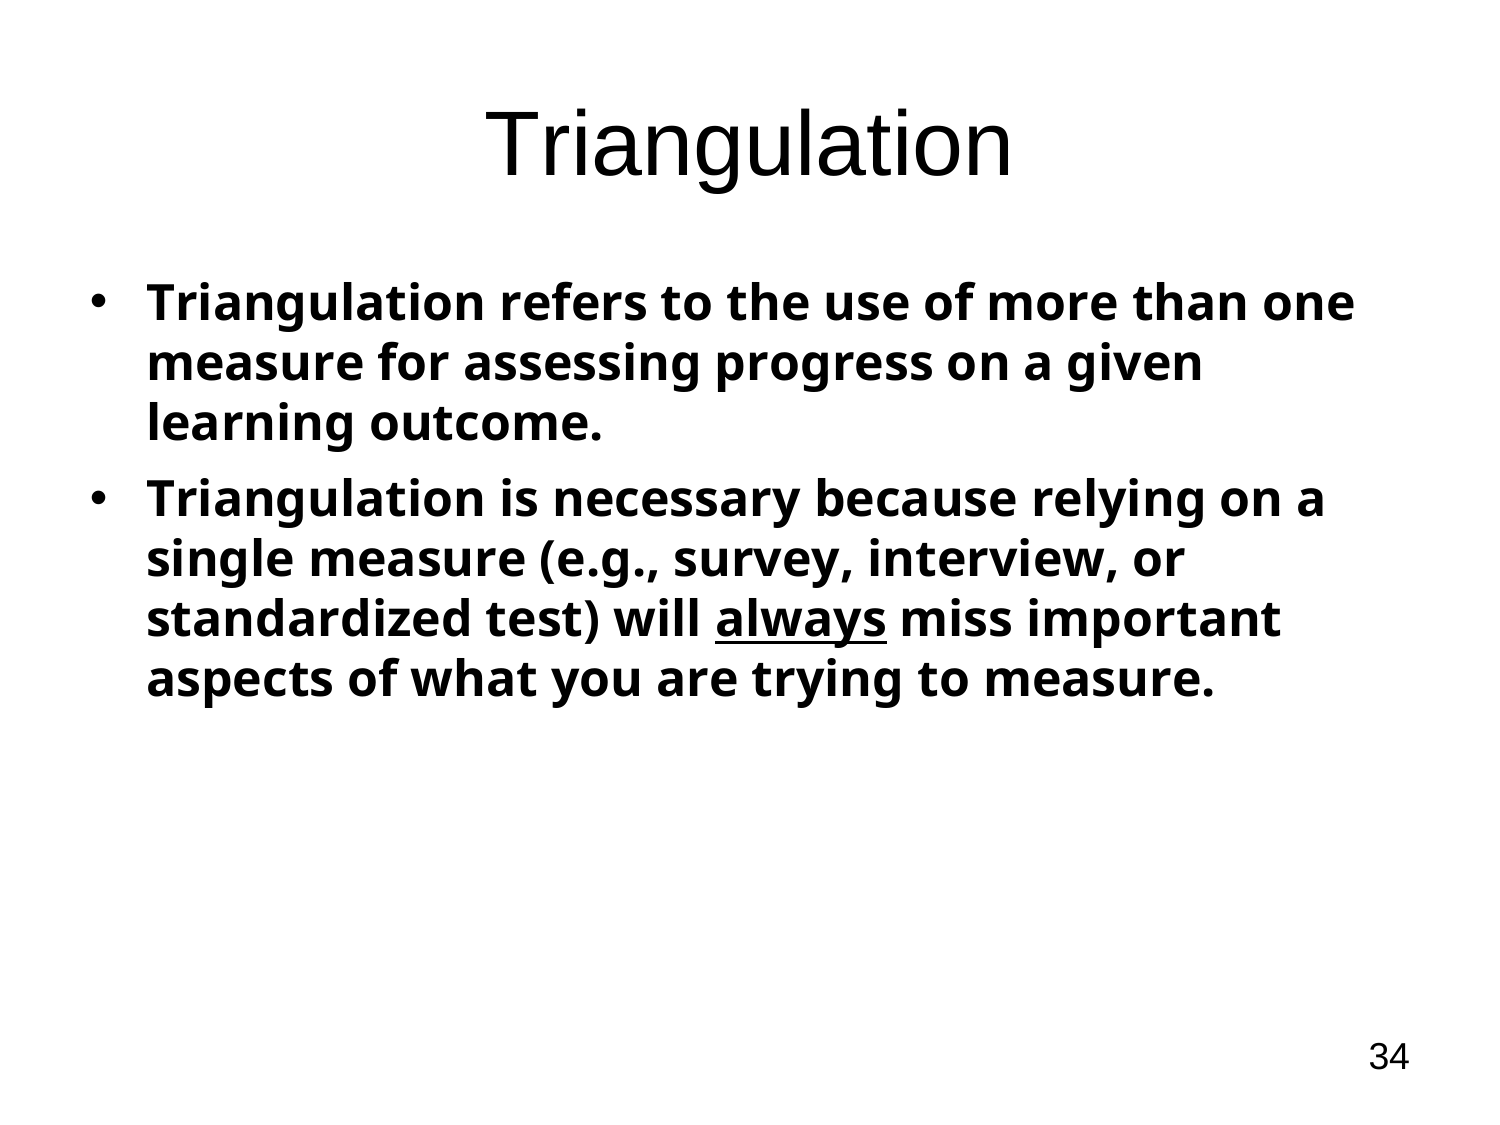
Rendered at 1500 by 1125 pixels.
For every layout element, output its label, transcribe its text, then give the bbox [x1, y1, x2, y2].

list Triangulation refers to the use of more than one measure for assessing progress on a given learning outcome. Triangulation is necessary because relying on a single measure (e.g., survey, interview, or standardized test) will always miss important aspects of what you are trying to measure. [75, 262, 1426, 1005]
title Triangulation [75, 45, 1426, 233]
